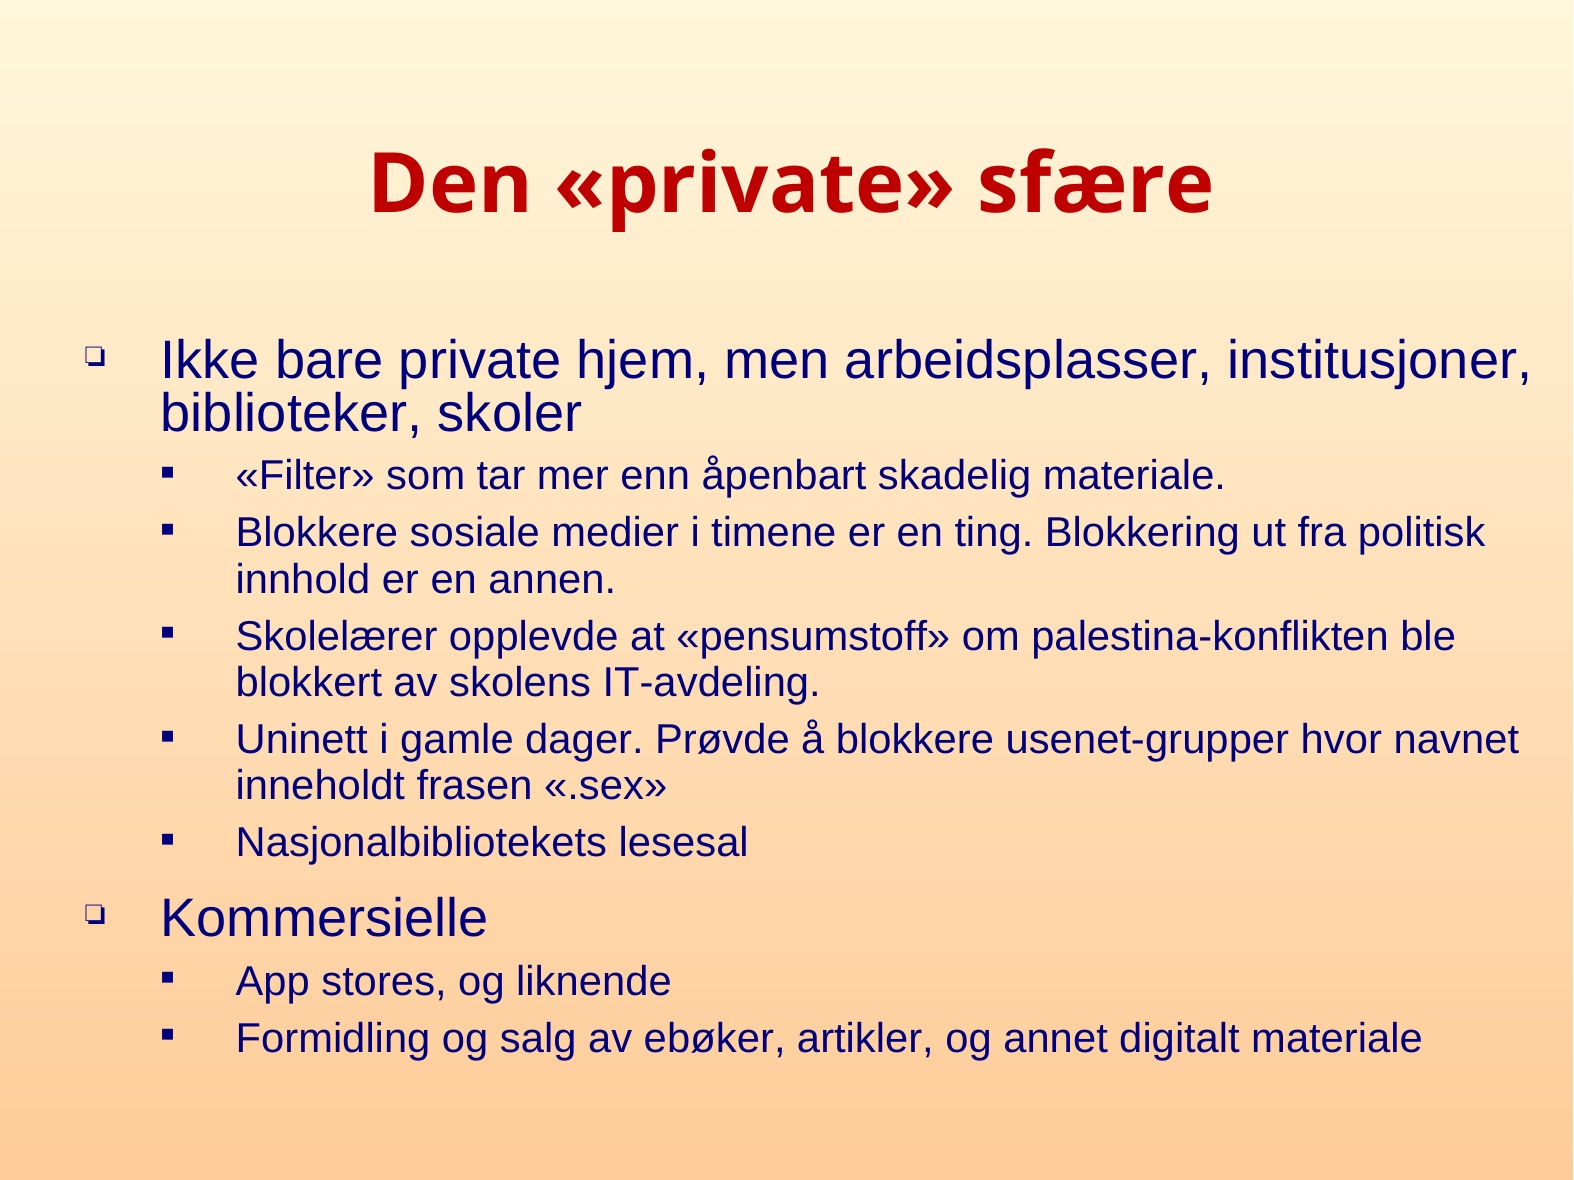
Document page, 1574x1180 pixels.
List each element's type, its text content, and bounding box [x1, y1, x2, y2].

list Ikke bare private hjem, men arbeidsplasser, institusjoner, biblioteker, skoler «Filter» som tar mer enn åpenbart skadelig materiale. Blokkere sosiale medier i timene er en ting. Blokkering ut fra politisk innhold er en annen. Skolelærer opplevde at «pensumstoff» om palestina-konflikten ble blokkert av skolens IT-avdeling. Uninett i gamle dager. Prøvde å blokkere usenet-grupper hvor navnet inneholdt frasen «.sex» Nasjonalbibliotekets lesesal Kommersielle App stores, og liknende Formidling og salg av ebøker, artikler, og annet digitalt materiale [85, 336, 1539, 1170]
title Den «private» sfære [39, 54, 1543, 309]
